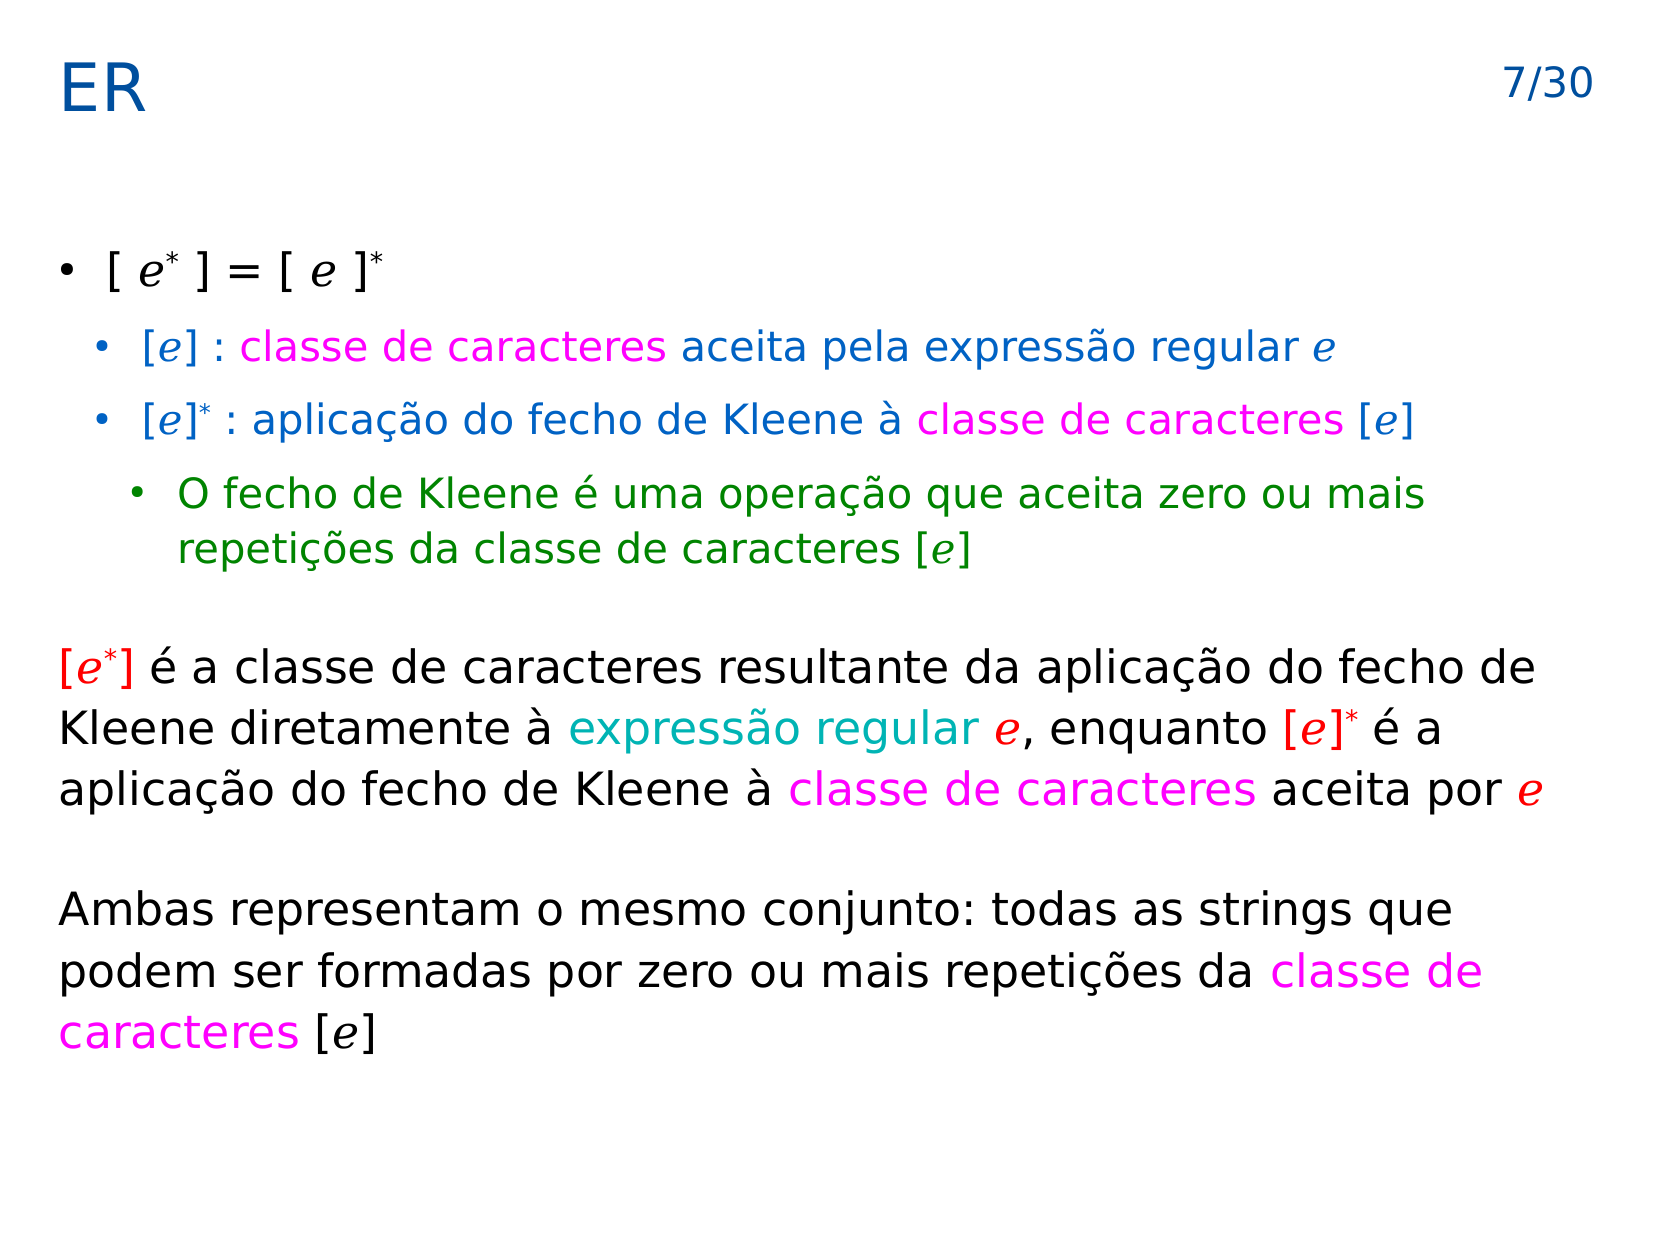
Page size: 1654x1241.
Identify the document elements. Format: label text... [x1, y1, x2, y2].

list [ ℯ* ] = [ ℯ ]* [ℯ] : classe de caracteres aceita pela expressão regular ℯ [ℯ]* : aplicação do fecho de Kleene à classe de caracteres [ℯ] O fecho de Kleene é uma operação que aceita zero ou mais repetições da classe de caracteres [ℯ] [ℯ*] é a classe de caracteres resultante da aplicação do fecho de Kleene diretamente à expressão regular ℯ, enquanto [ℯ]* é a aplicação do fecho de Kleene à classe de caracteres aceita por ℯ Ambas representam o mesmo conjunto: todas as strings que podem ser formadas por zero ou mais repetições da classe de caracteres [ℯ] [59, 236, 1595, 1211]
title ER [59, 29, 1625, 148]
